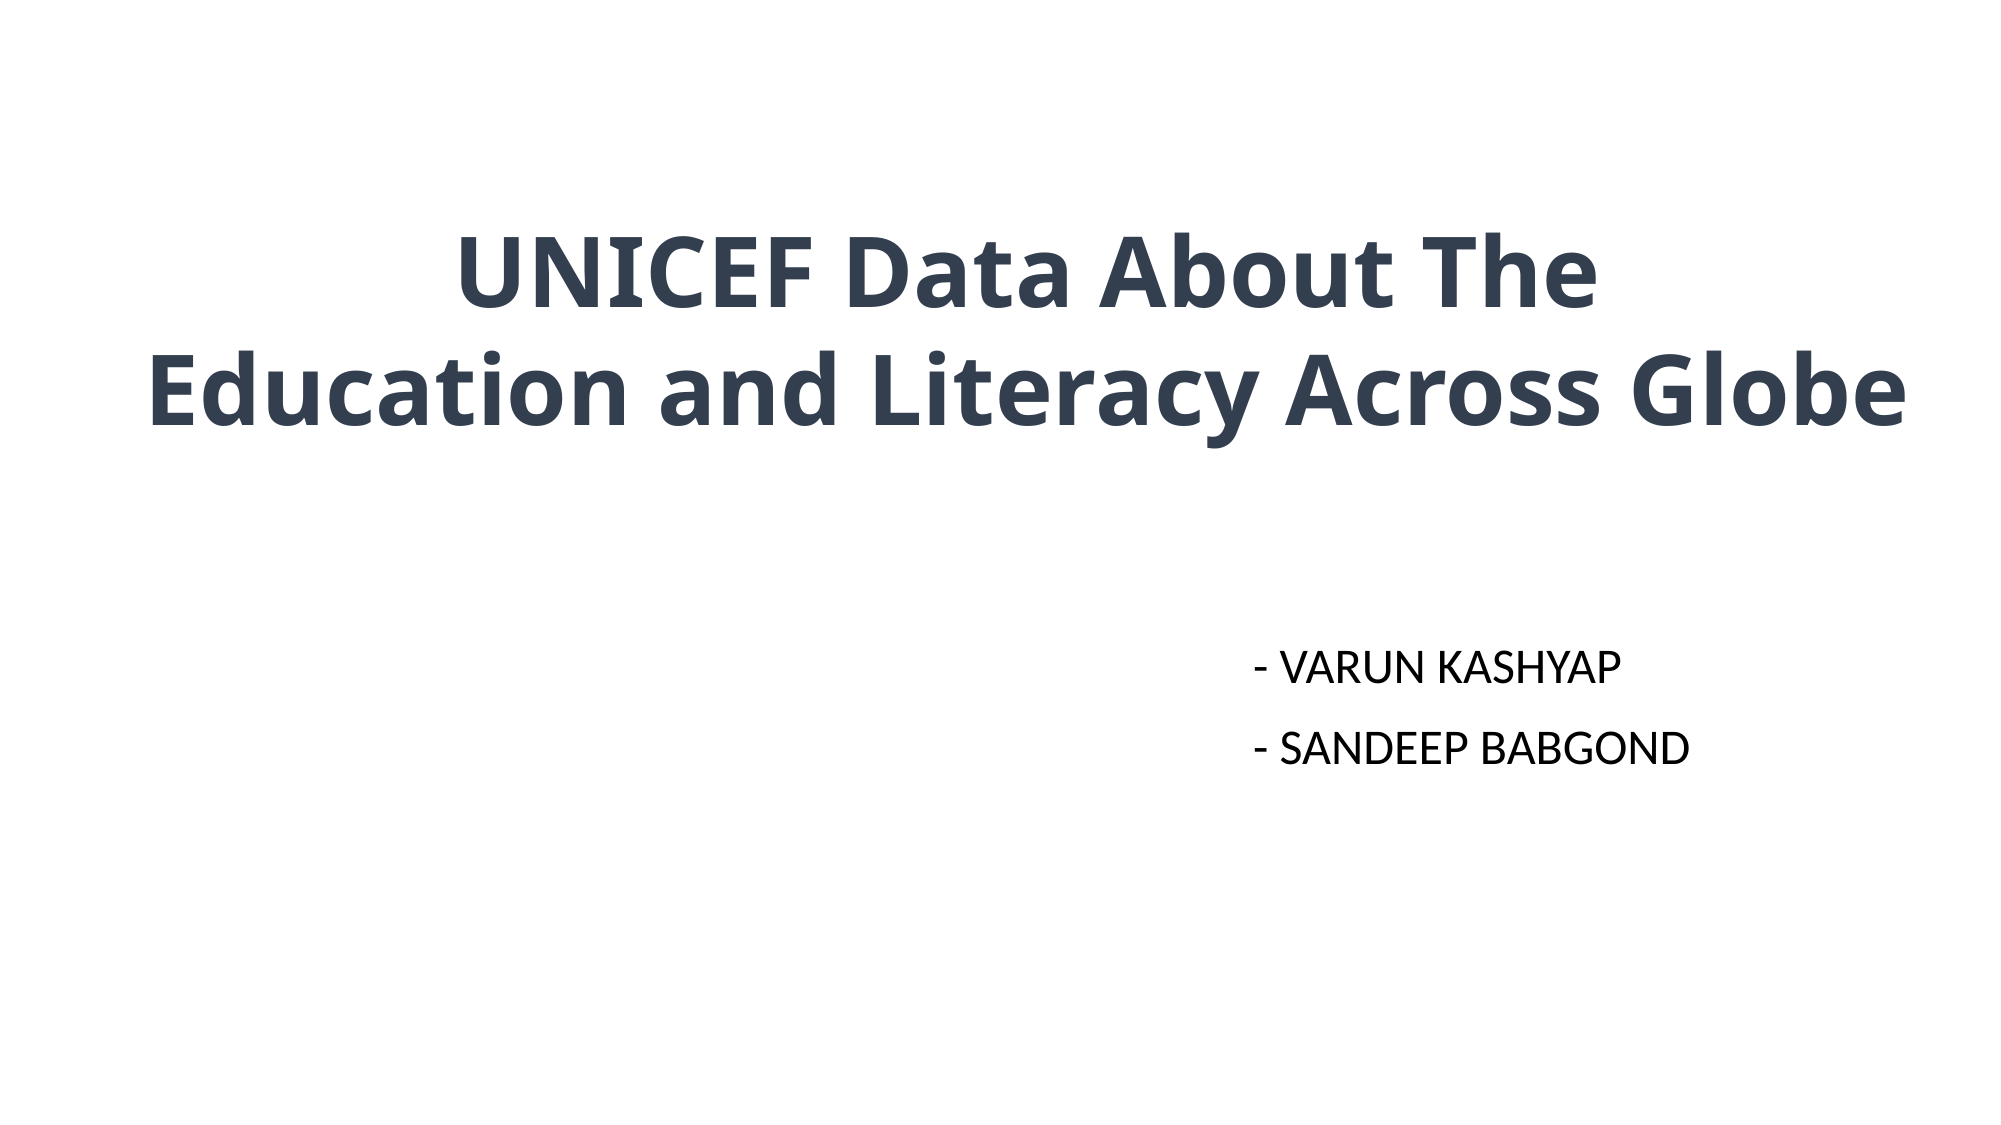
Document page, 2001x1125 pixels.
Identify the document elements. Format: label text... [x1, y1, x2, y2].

subtitle - VARUN KASHYAP - SANDEEP BABGOND [1238, 626, 1914, 898]
title UNICEF Data About The Education and Literacy Across Globe [128, 95, 1927, 453]
